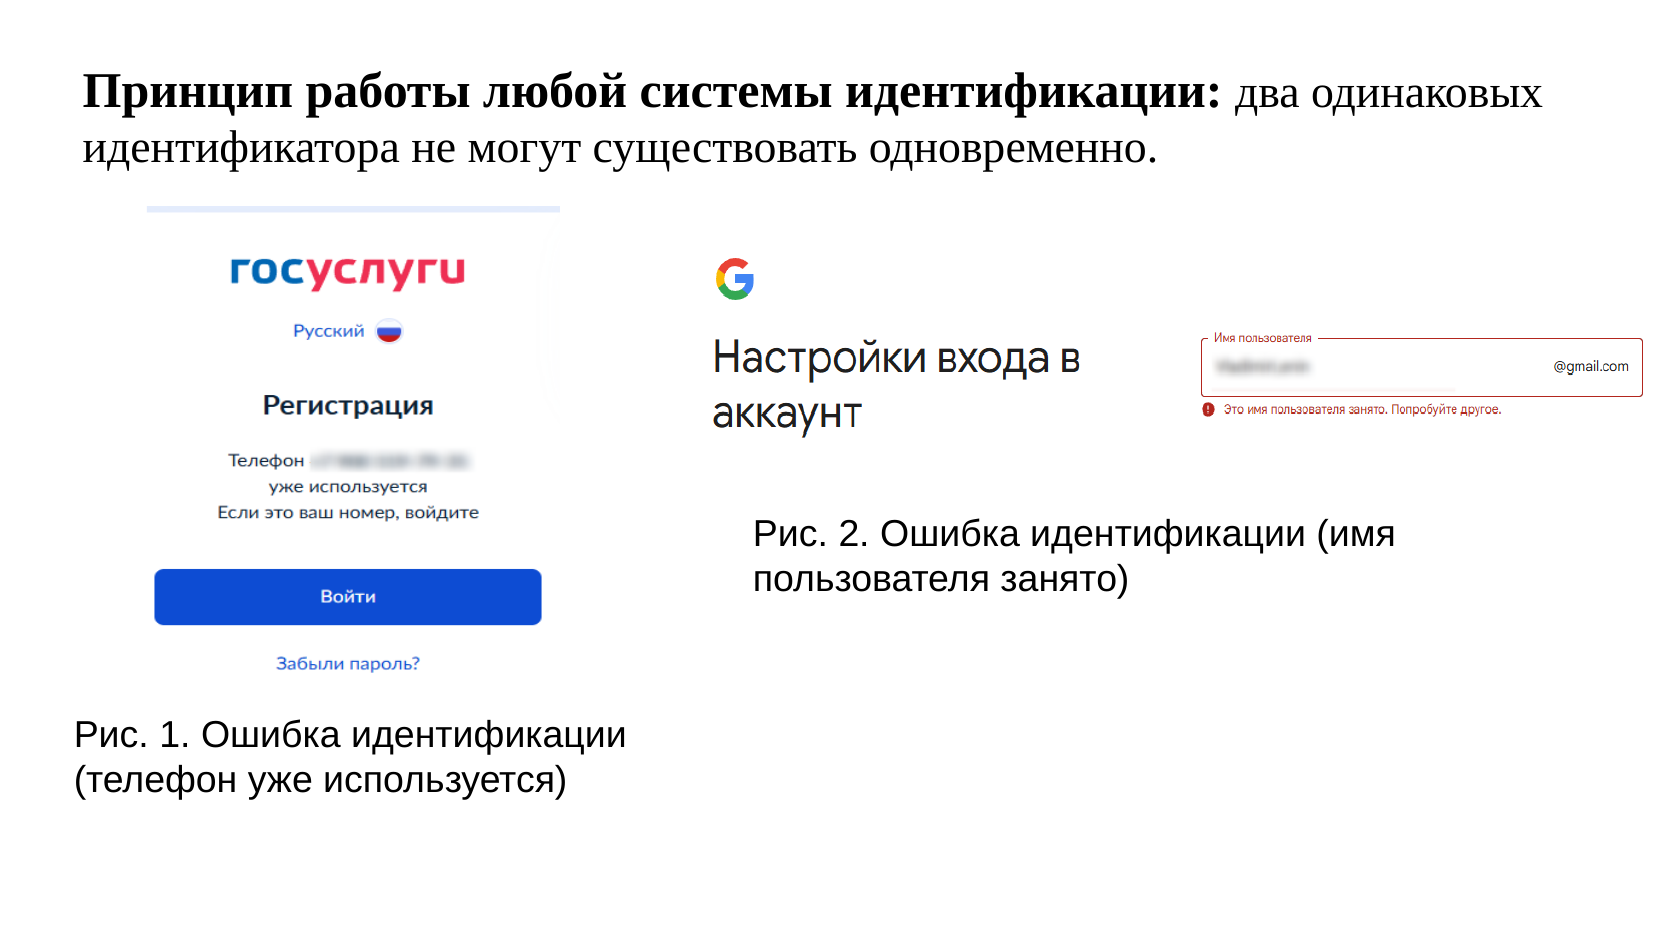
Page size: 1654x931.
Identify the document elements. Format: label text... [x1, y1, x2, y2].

text_box Принцип работы любой системы идентификации: два одинаковых идентификатора не могут существовать одновременно. [82, 37, 1571, 193]
text_box Рис. 2. Ошибка идентификации (имя пользователя занято) [738, 501, 1654, 650]
picture [146, 206, 560, 679]
picture [704, 236, 1654, 443]
text_box Рис. 1. Ошибка идентификации (телефон уже используется) [59, 702, 650, 886]
